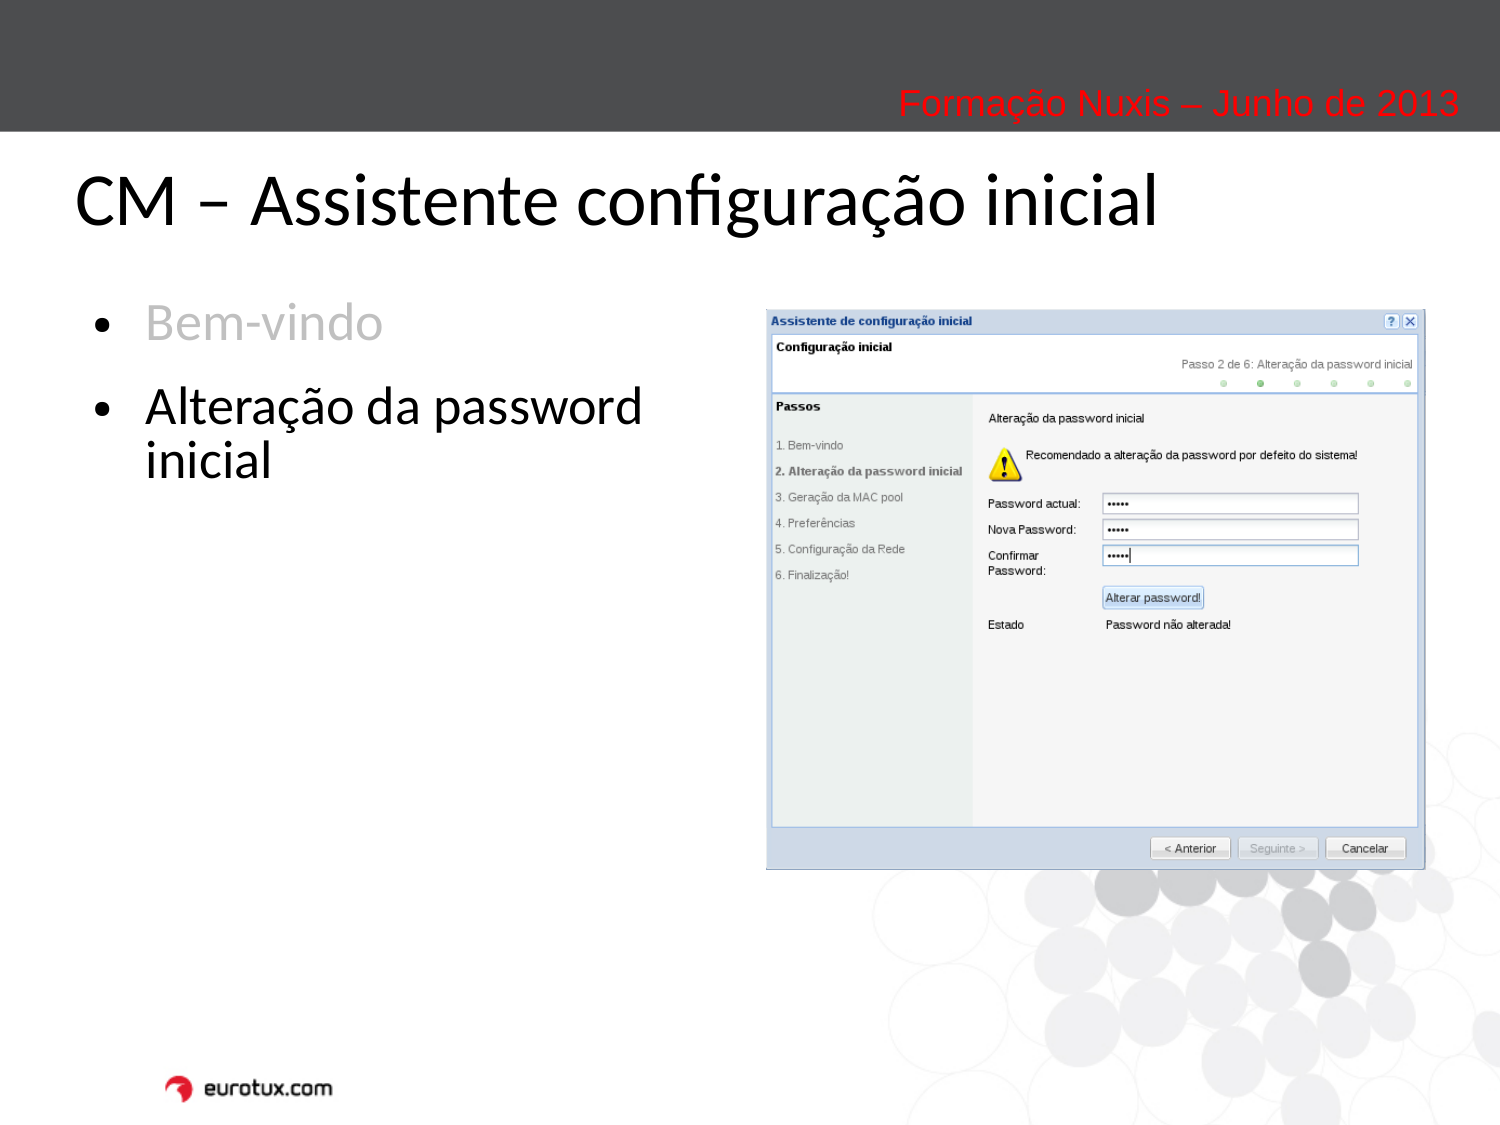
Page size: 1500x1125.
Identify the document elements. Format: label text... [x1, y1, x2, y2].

picture [0, 0, 1500, 1125]
title CM – Assistente configuração inicial [75, 112, 1425, 301]
list Bem-vindo Alteração da password inicial [75, 299, 734, 953]
